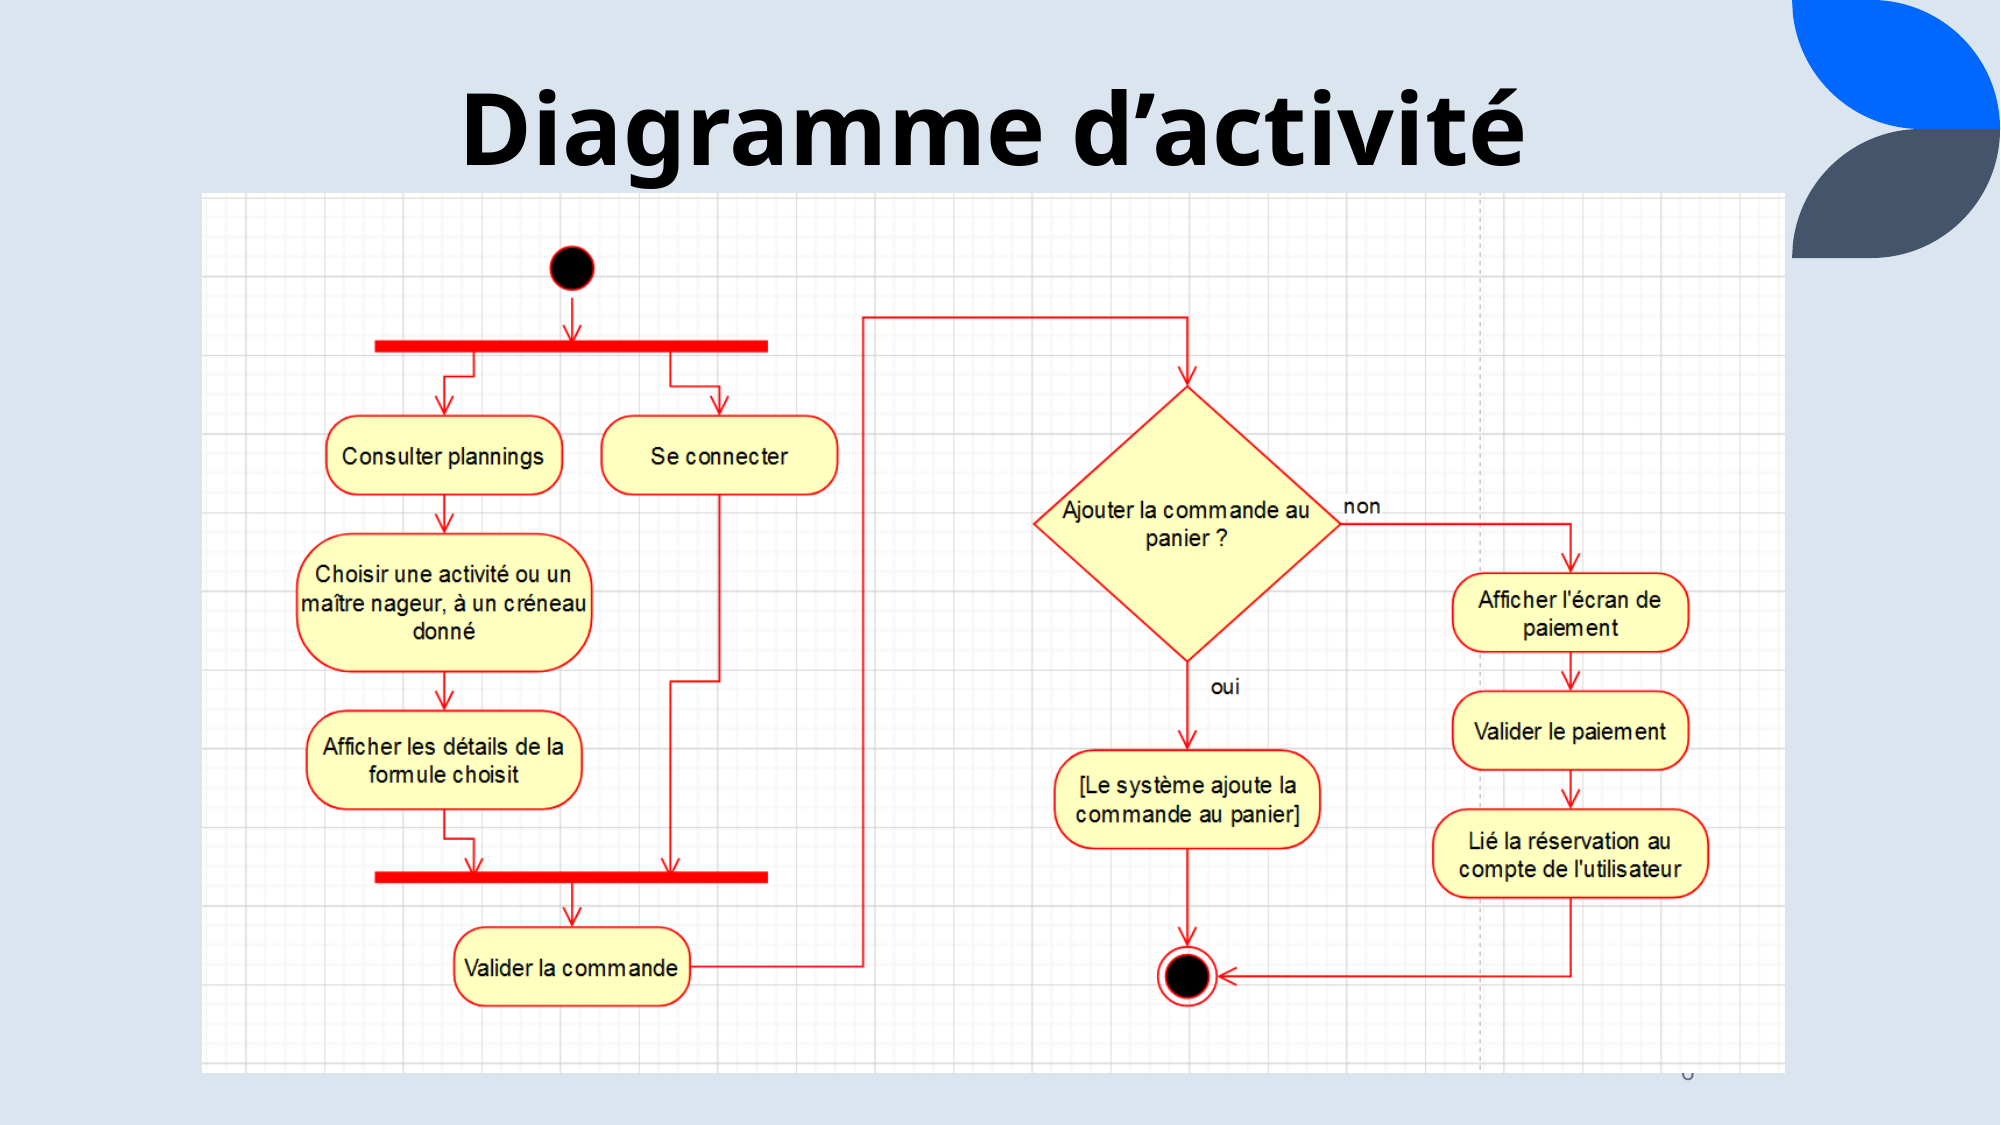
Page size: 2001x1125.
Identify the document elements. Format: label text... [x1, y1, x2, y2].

title Diagramme d’activité [191, 51, 1796, 195]
picture [202, 193, 1785, 1073]
text_box ‹#› [1665, 1042, 1938, 1103]
